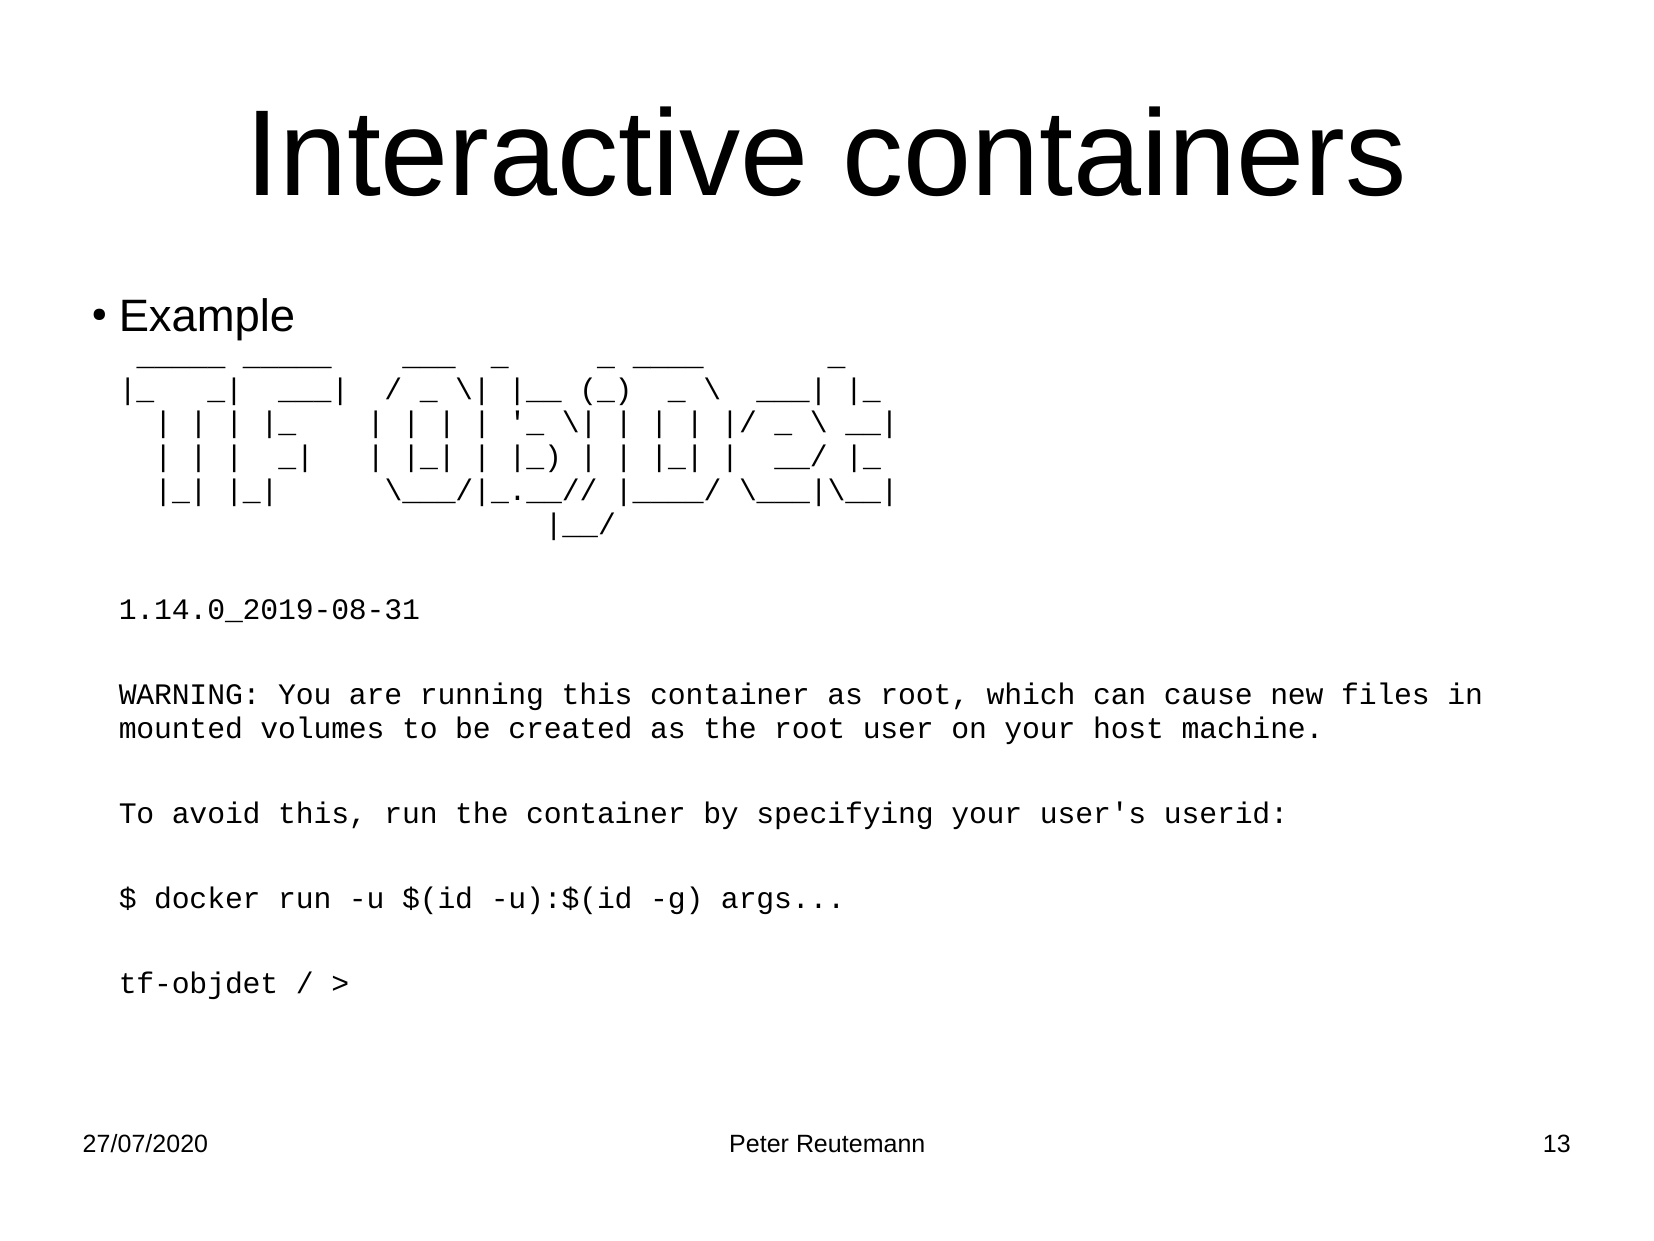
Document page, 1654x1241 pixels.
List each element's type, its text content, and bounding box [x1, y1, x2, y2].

title Interactive containers [82, 49, 1571, 257]
list Example _____ _____ ___ _ _ ____ _ |_ _| ___| / _ \| |__ (_) _ \ ___| |_ | | | |_ | | | | '_ \| | | | |/ _ \ __| | | | _| | |_| | |_) | | |_| | __/ |_ |_| |_| \___/|_.__// |____/ \___|\__| |__/ 1.14.0_2019-08-31 WARNING: You are running this container as root, which can cause new files in mounted volumes to be created as the root user on your host machine. To avoid this, run the container by specifying your user's userid: $ docker run -u $(id -u):$(id -g) args... tf-objdet / > [82, 290, 1571, 1010]
